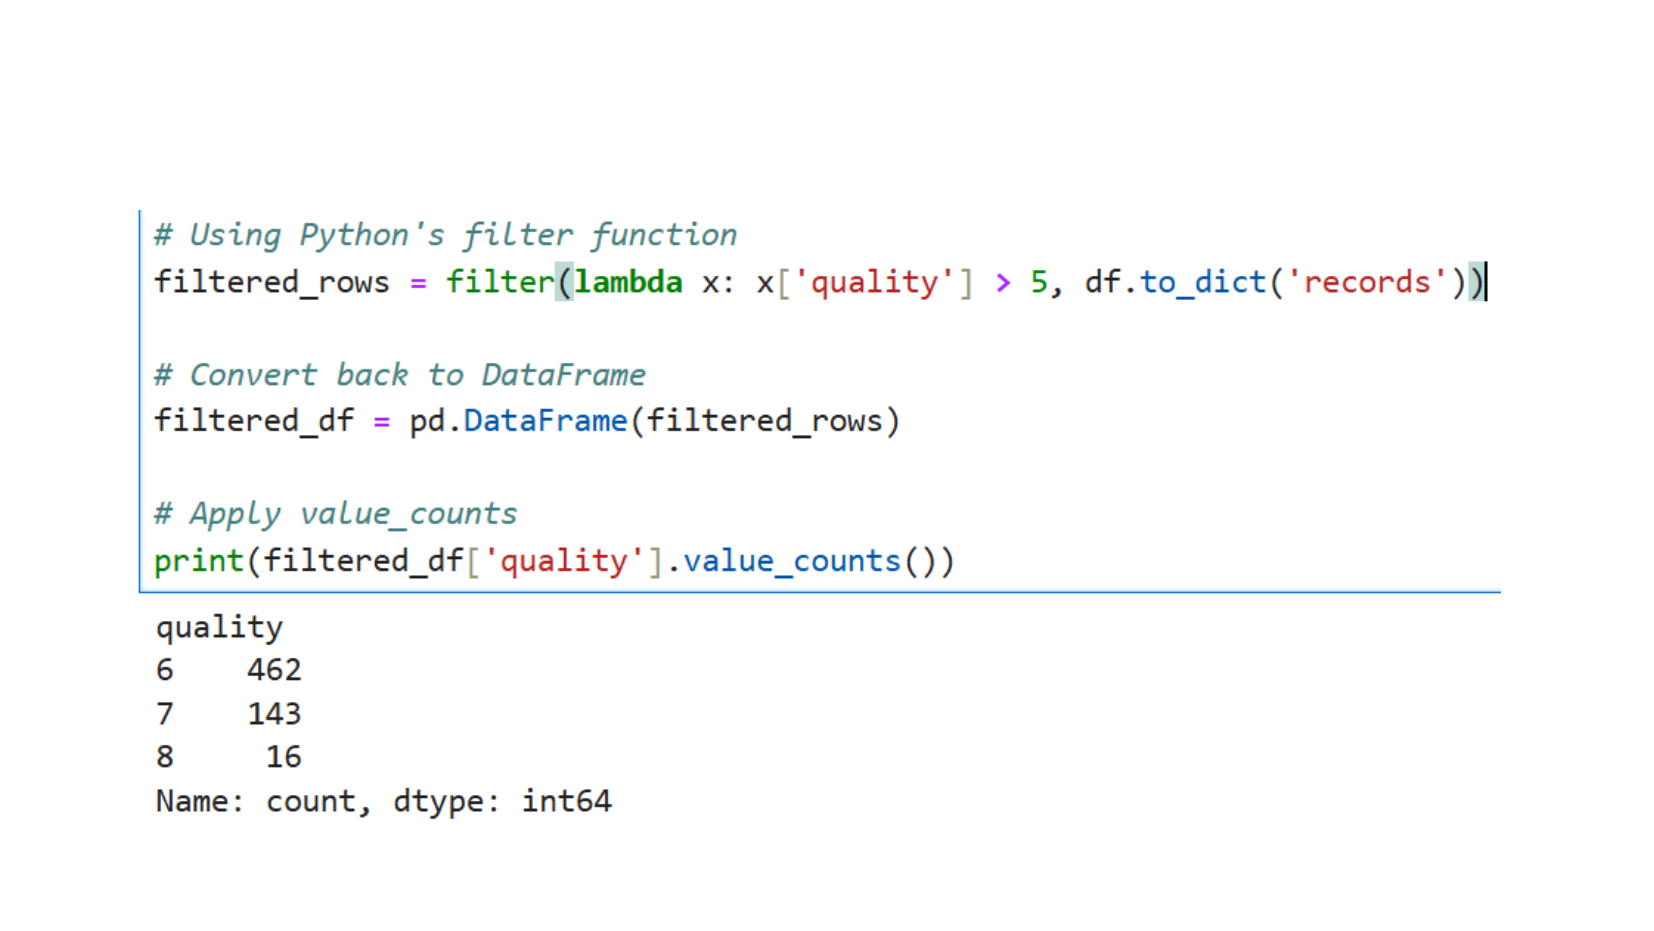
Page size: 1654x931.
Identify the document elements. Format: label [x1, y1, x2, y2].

picture [133, 210, 1501, 826]
